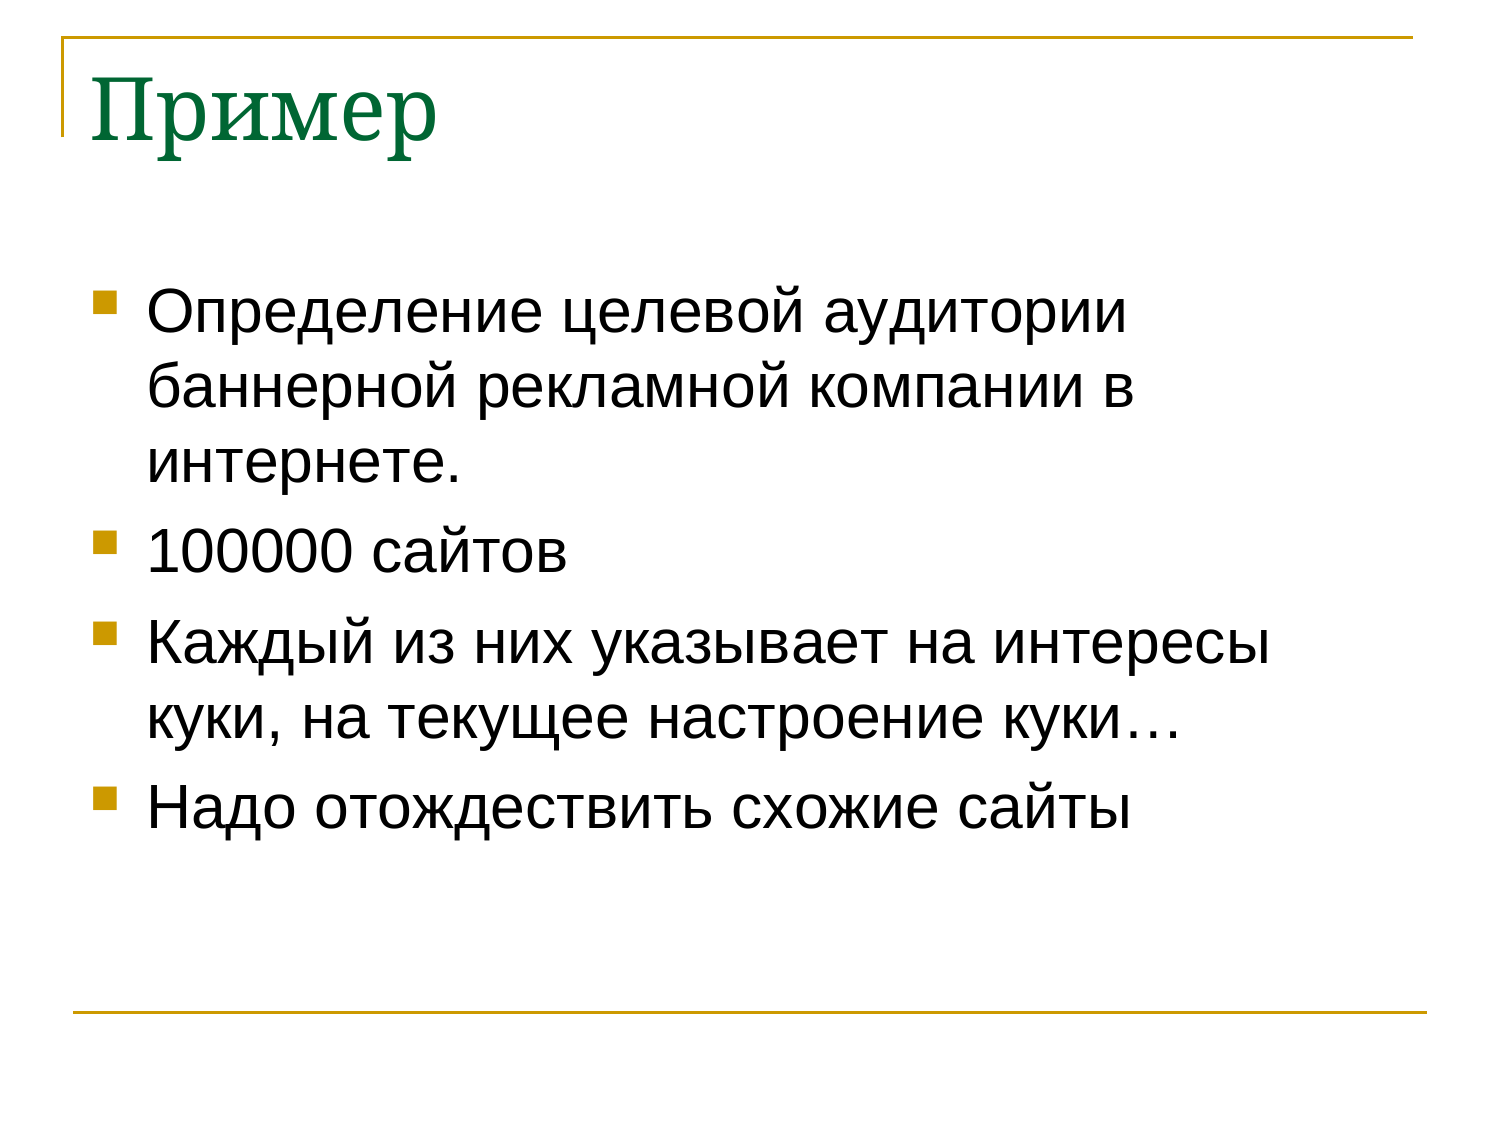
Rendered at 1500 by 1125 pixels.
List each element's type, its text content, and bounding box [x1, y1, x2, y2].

title Пример [75, 45, 1426, 233]
list Определение целевой аудитории баннерной рекламной компании в интернете. 100000 сайтов Каждый из них указывает на интересы куки, на текущее настроение куки… Надо отождествить схожие сайты [75, 262, 1426, 1006]
